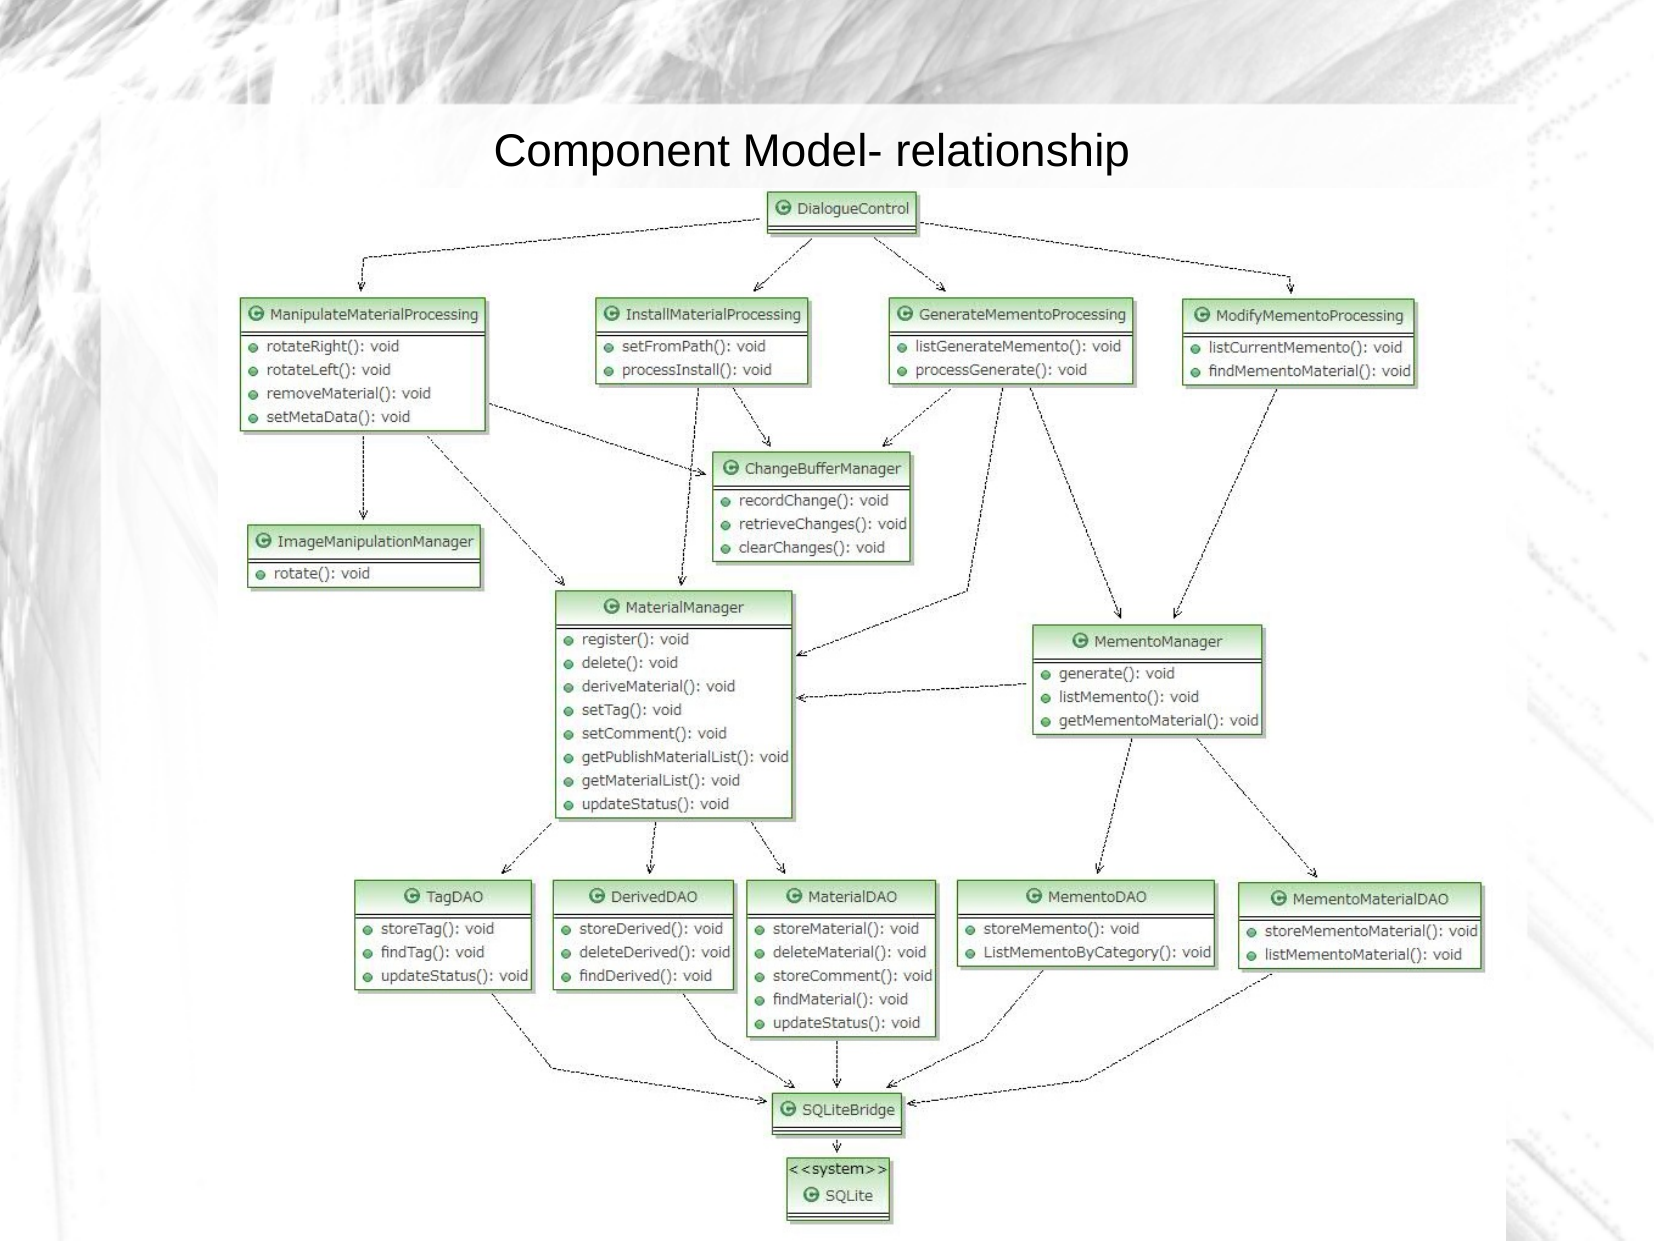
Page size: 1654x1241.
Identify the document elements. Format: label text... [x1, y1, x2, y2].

title Component Model- relationship [118, 112, 1506, 189]
picture [0, 0, 1654, 1241]
